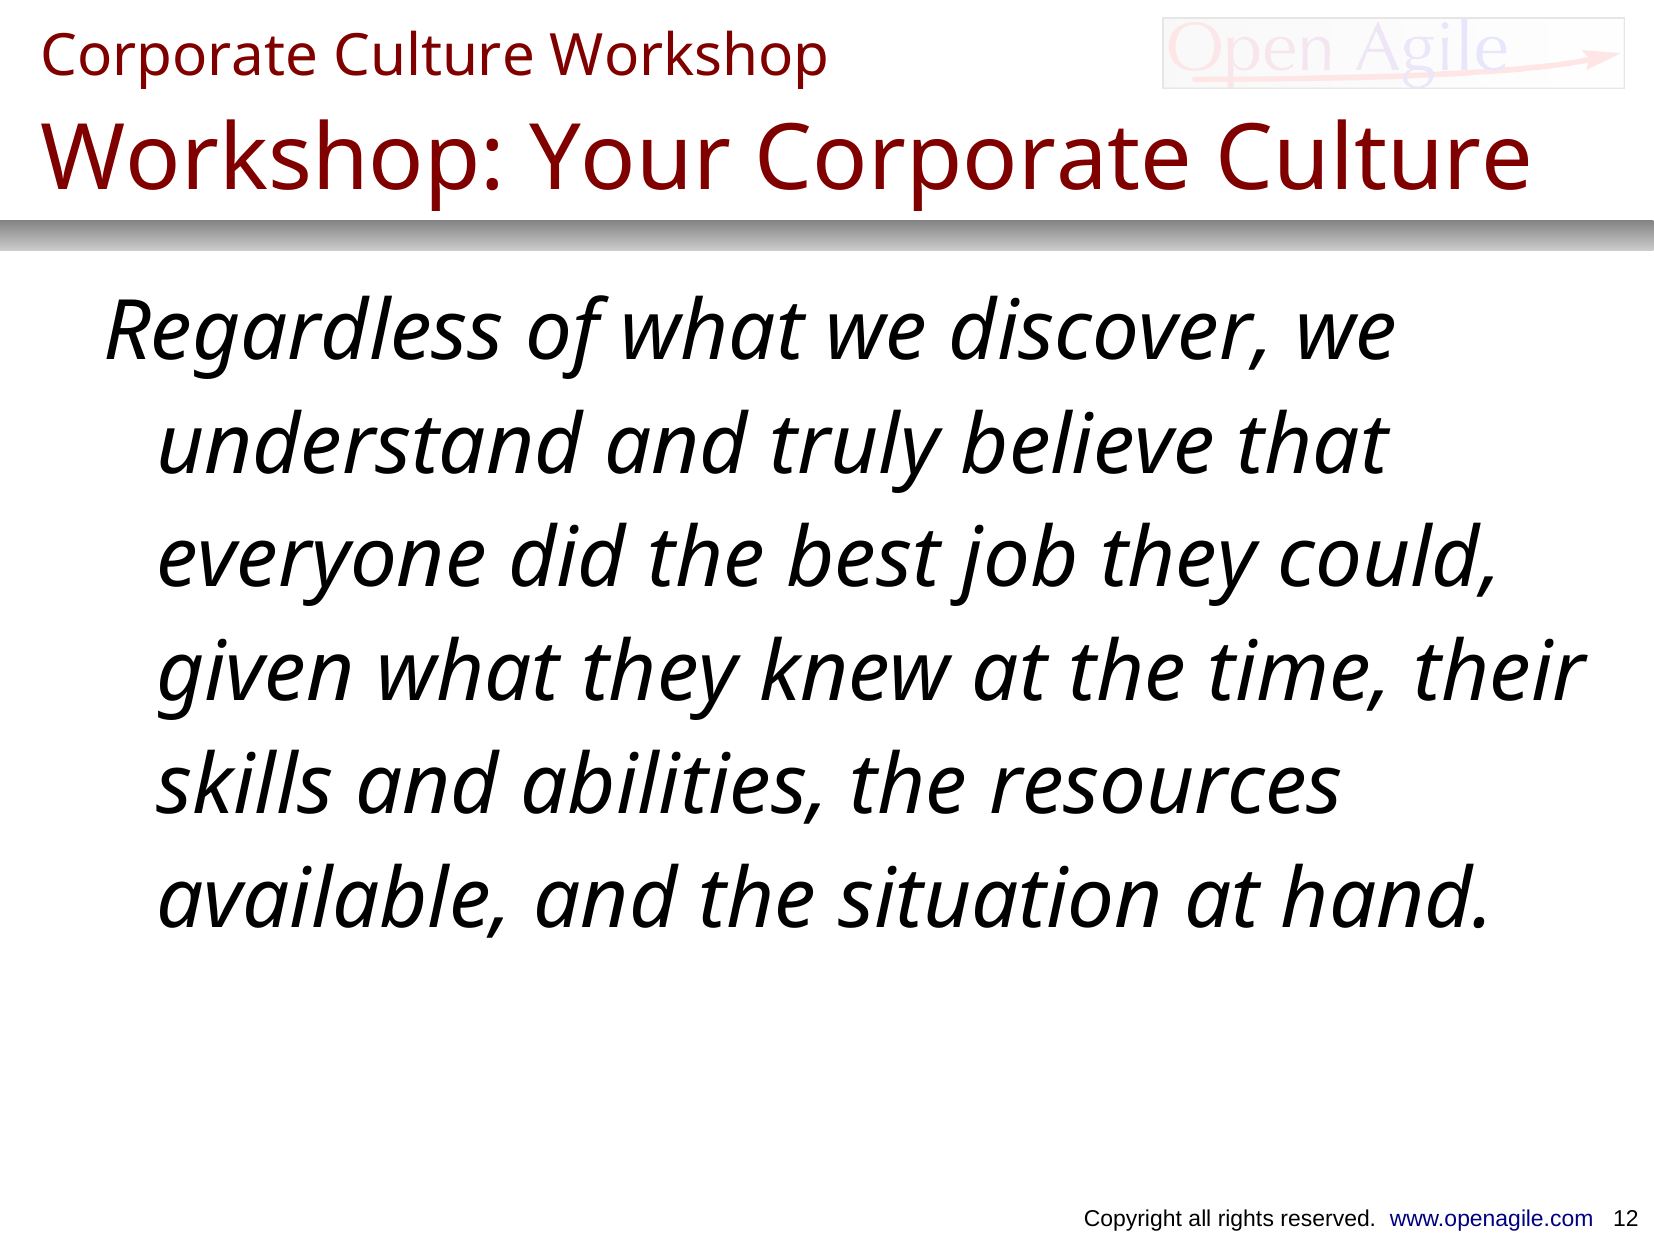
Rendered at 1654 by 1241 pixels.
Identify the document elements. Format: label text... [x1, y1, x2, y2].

title Corporate Culture Workshop Workshop: Your Corporate Culture [40, 8, 1654, 222]
list Regardless of what we discover, we understand and truly believe that everyone did the best job they could, given what they knew at the time, their skills and abilities, the resources available, and the situation at hand. [85, 270, 1617, 1192]
